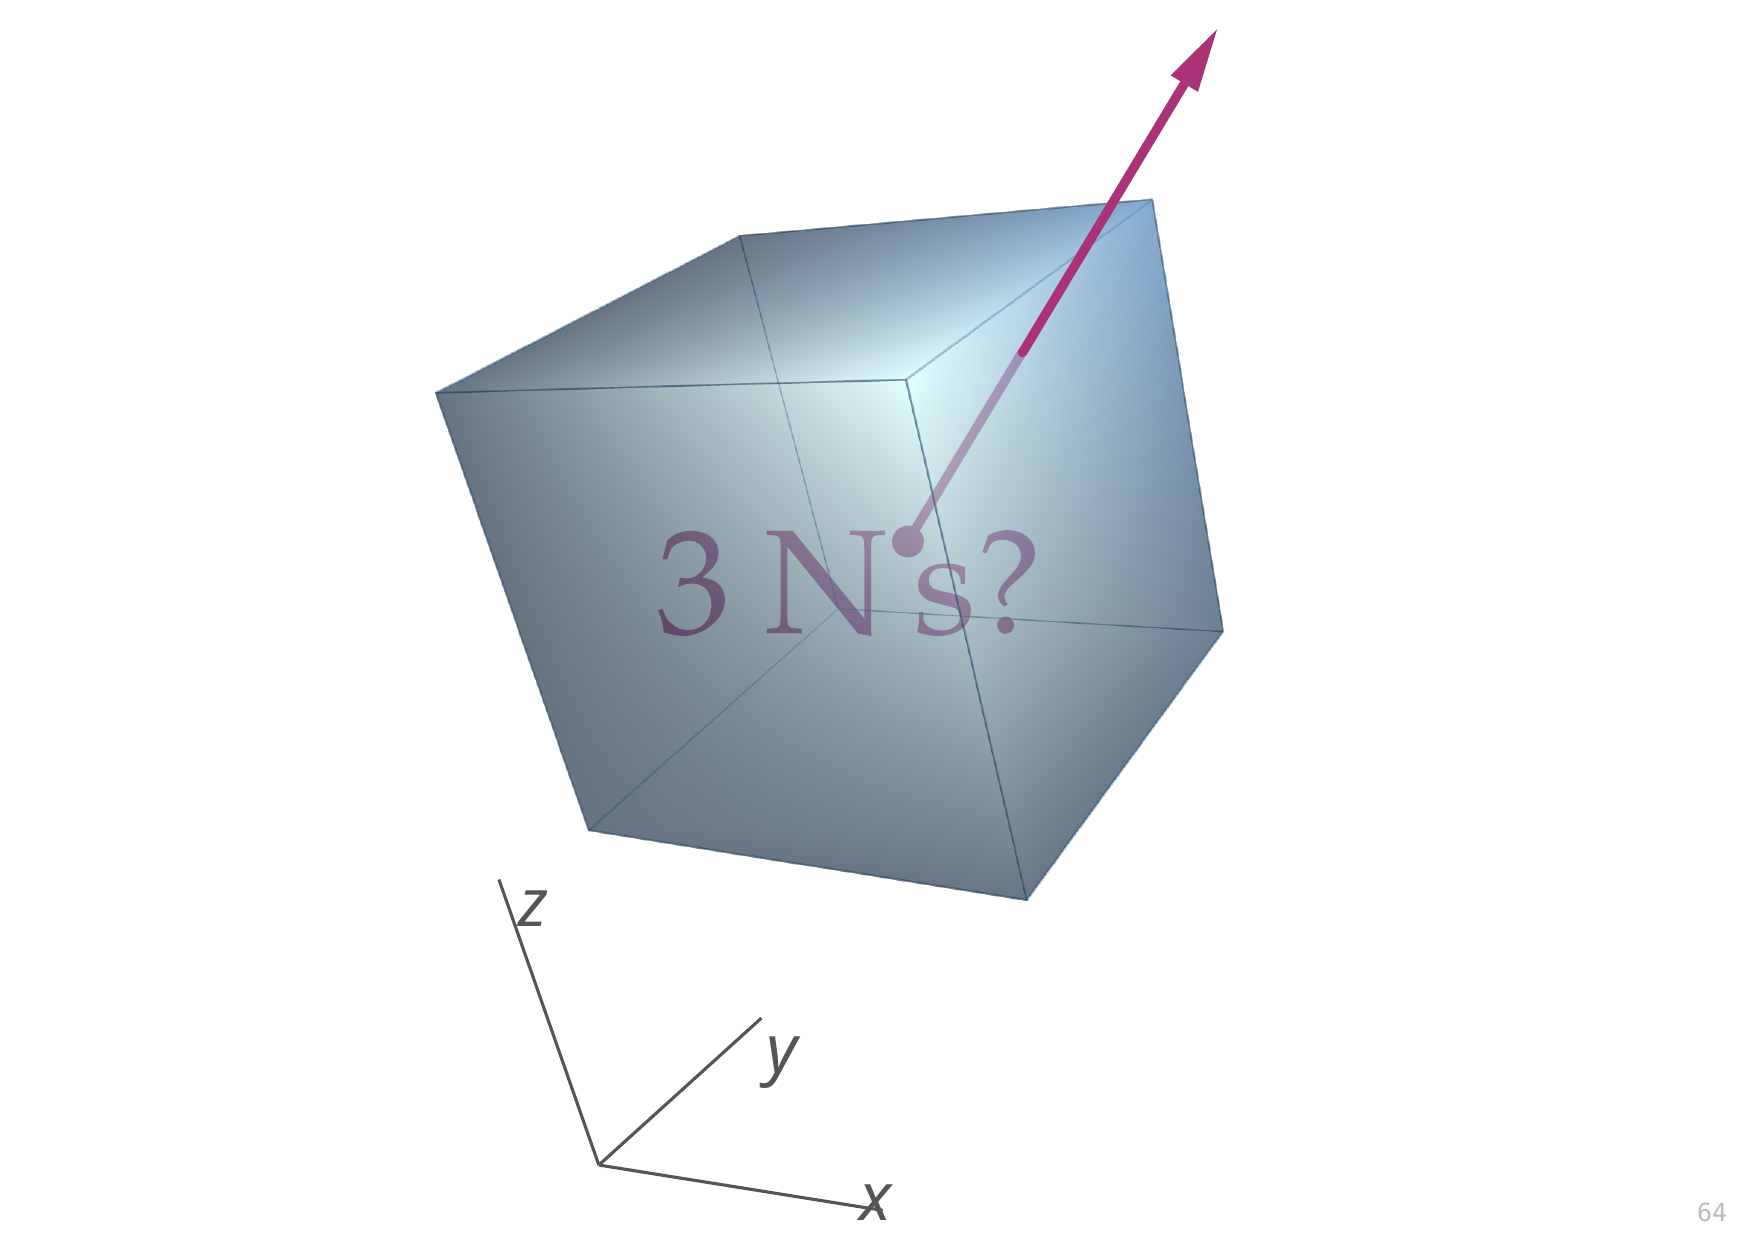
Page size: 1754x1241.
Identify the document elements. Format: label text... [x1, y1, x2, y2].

text_box y [751, 994, 793, 1076]
text_box z [503, 848, 543, 930]
text_box x [844, 1141, 886, 1224]
